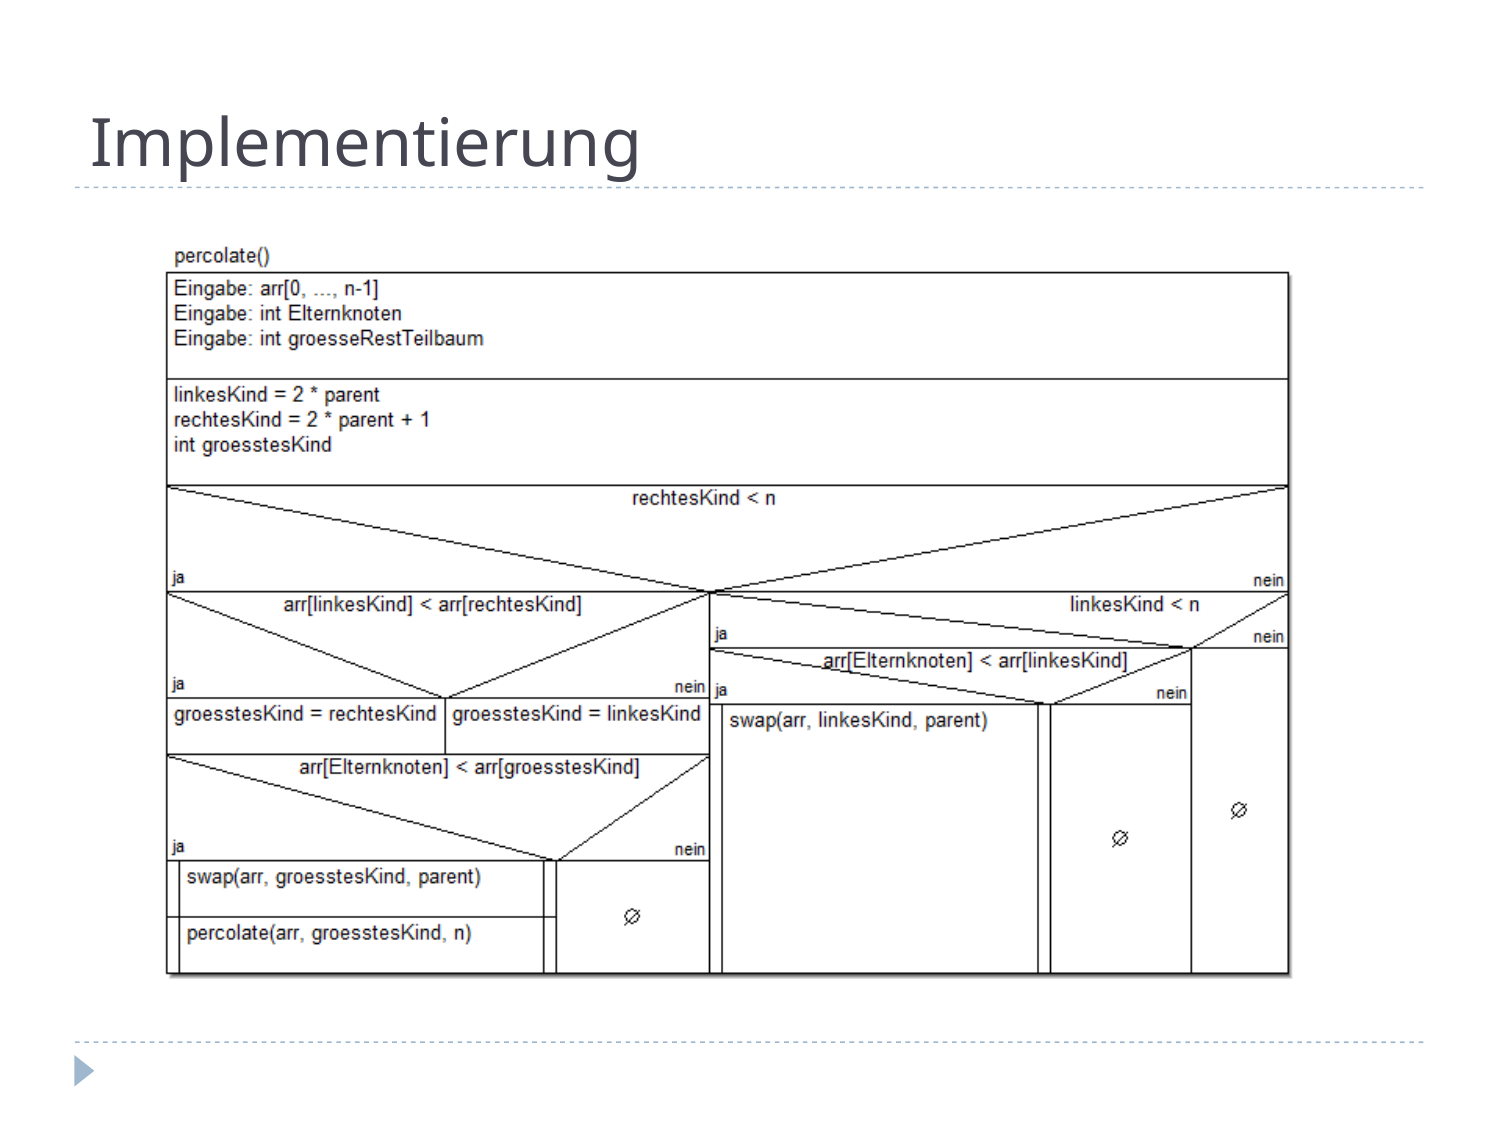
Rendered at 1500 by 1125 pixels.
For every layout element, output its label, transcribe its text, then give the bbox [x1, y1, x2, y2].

title Implementierung [75, 24, 1426, 188]
picture [135, 208, 1330, 1015]
